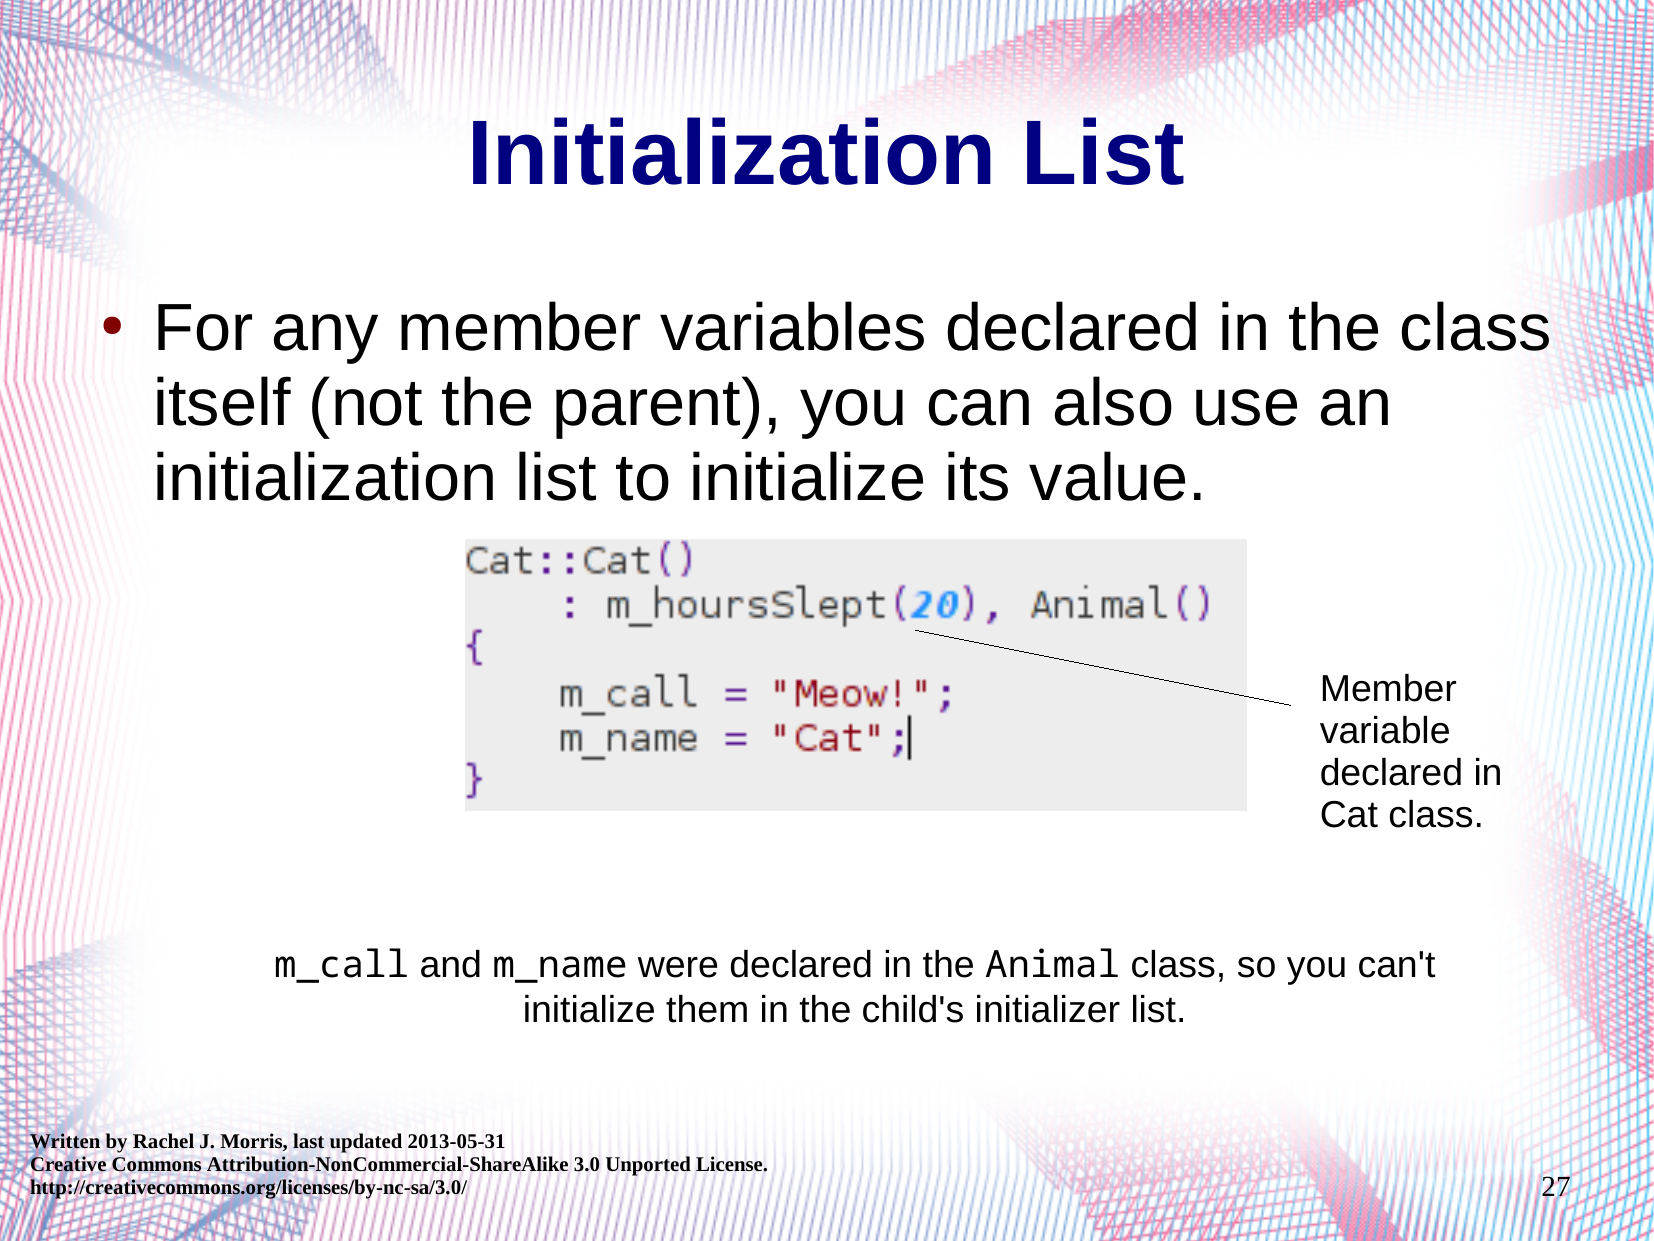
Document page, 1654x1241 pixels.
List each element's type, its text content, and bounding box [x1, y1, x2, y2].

picture [0, 0, 1654, 1241]
list For any member variables declared in the class itself (not the parent), you can also use an initialization list to initialize its value. [82, 290, 1571, 541]
title Initialization List [82, 49, 1571, 257]
text_box Member variable declared in Cat class. [1305, 660, 1561, 843]
text_box m_call and m_name were declared in the Animal class, so you can't initialize them in the child's initializer list. [195, 930, 1516, 1033]
